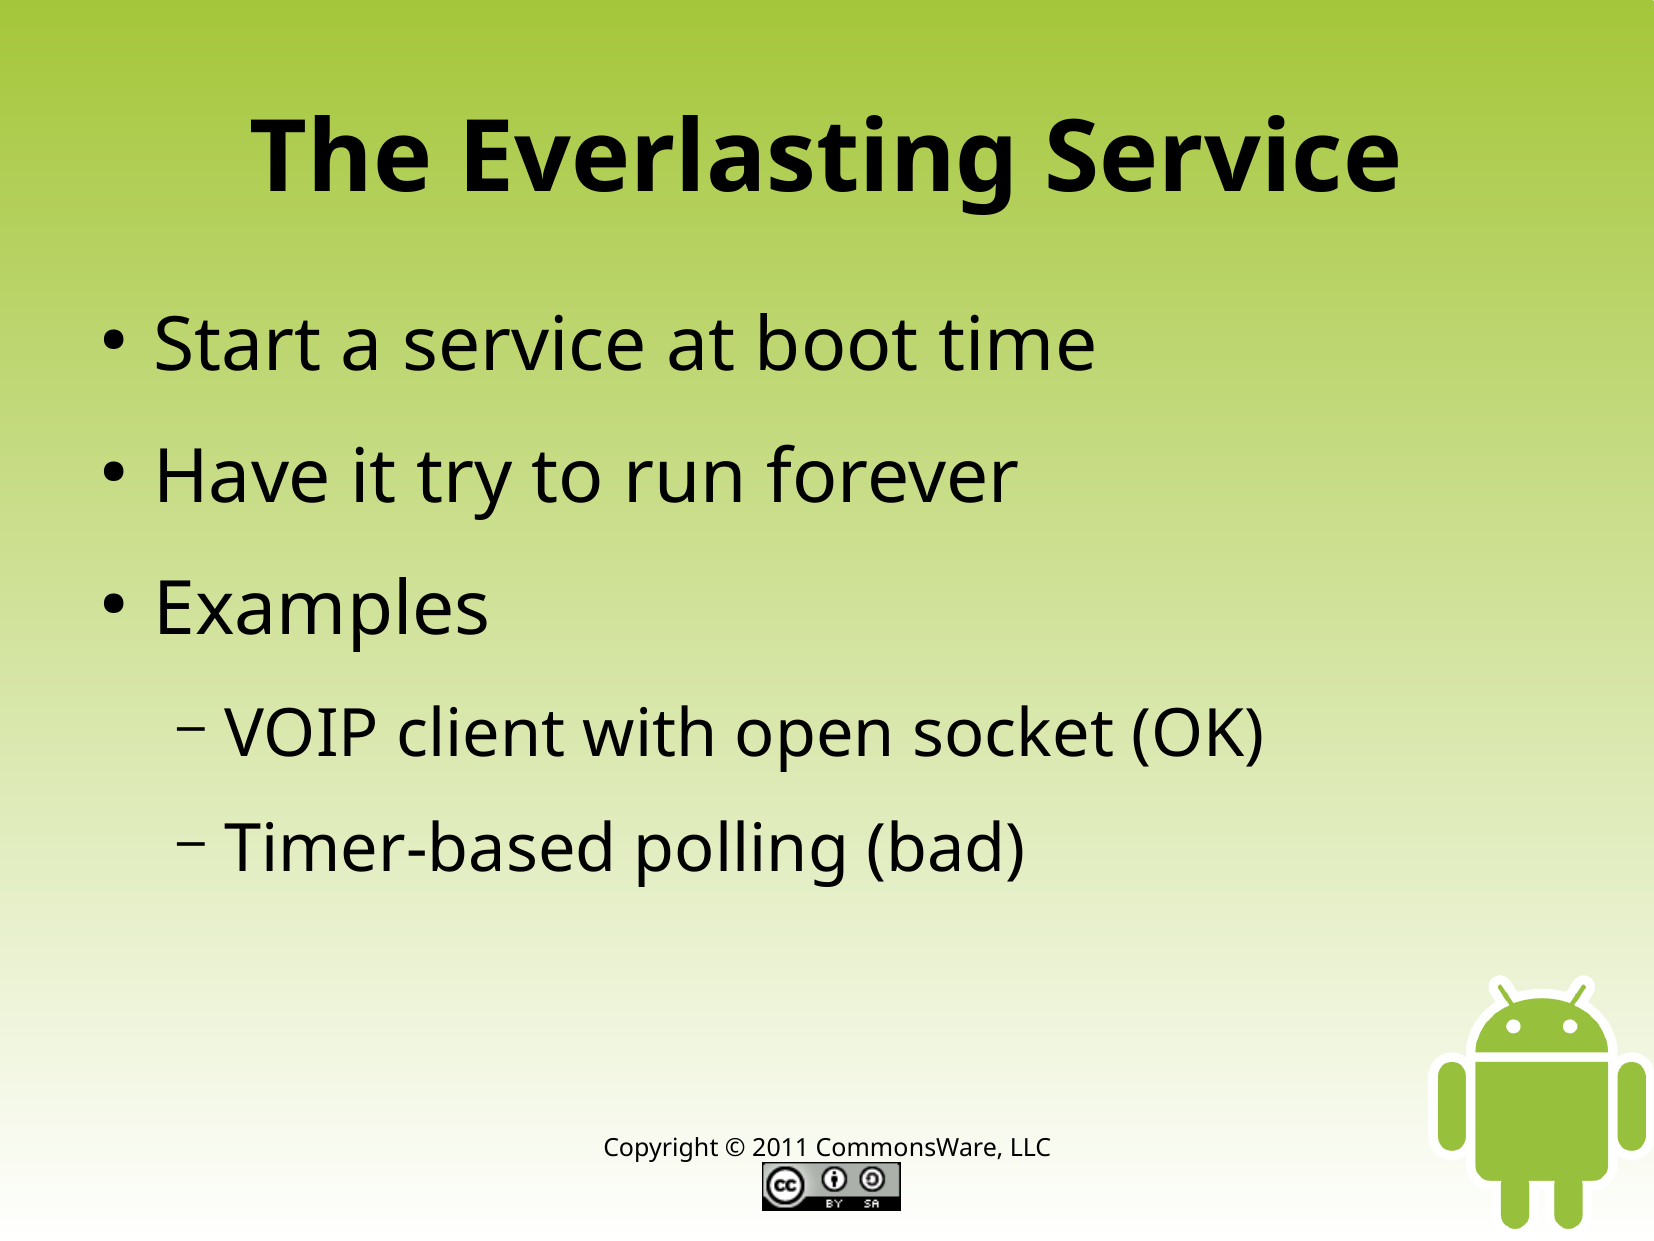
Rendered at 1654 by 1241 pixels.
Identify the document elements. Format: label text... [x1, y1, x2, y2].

picture [762, 1162, 901, 1211]
title The Everlasting Service [82, 49, 1571, 257]
picture [1428, 975, 1654, 1238]
list Start a service at boot time Have it try to run forever Examples VOIP client with open socket (OK) Timer-based polling (bad) [82, 290, 1571, 1109]
